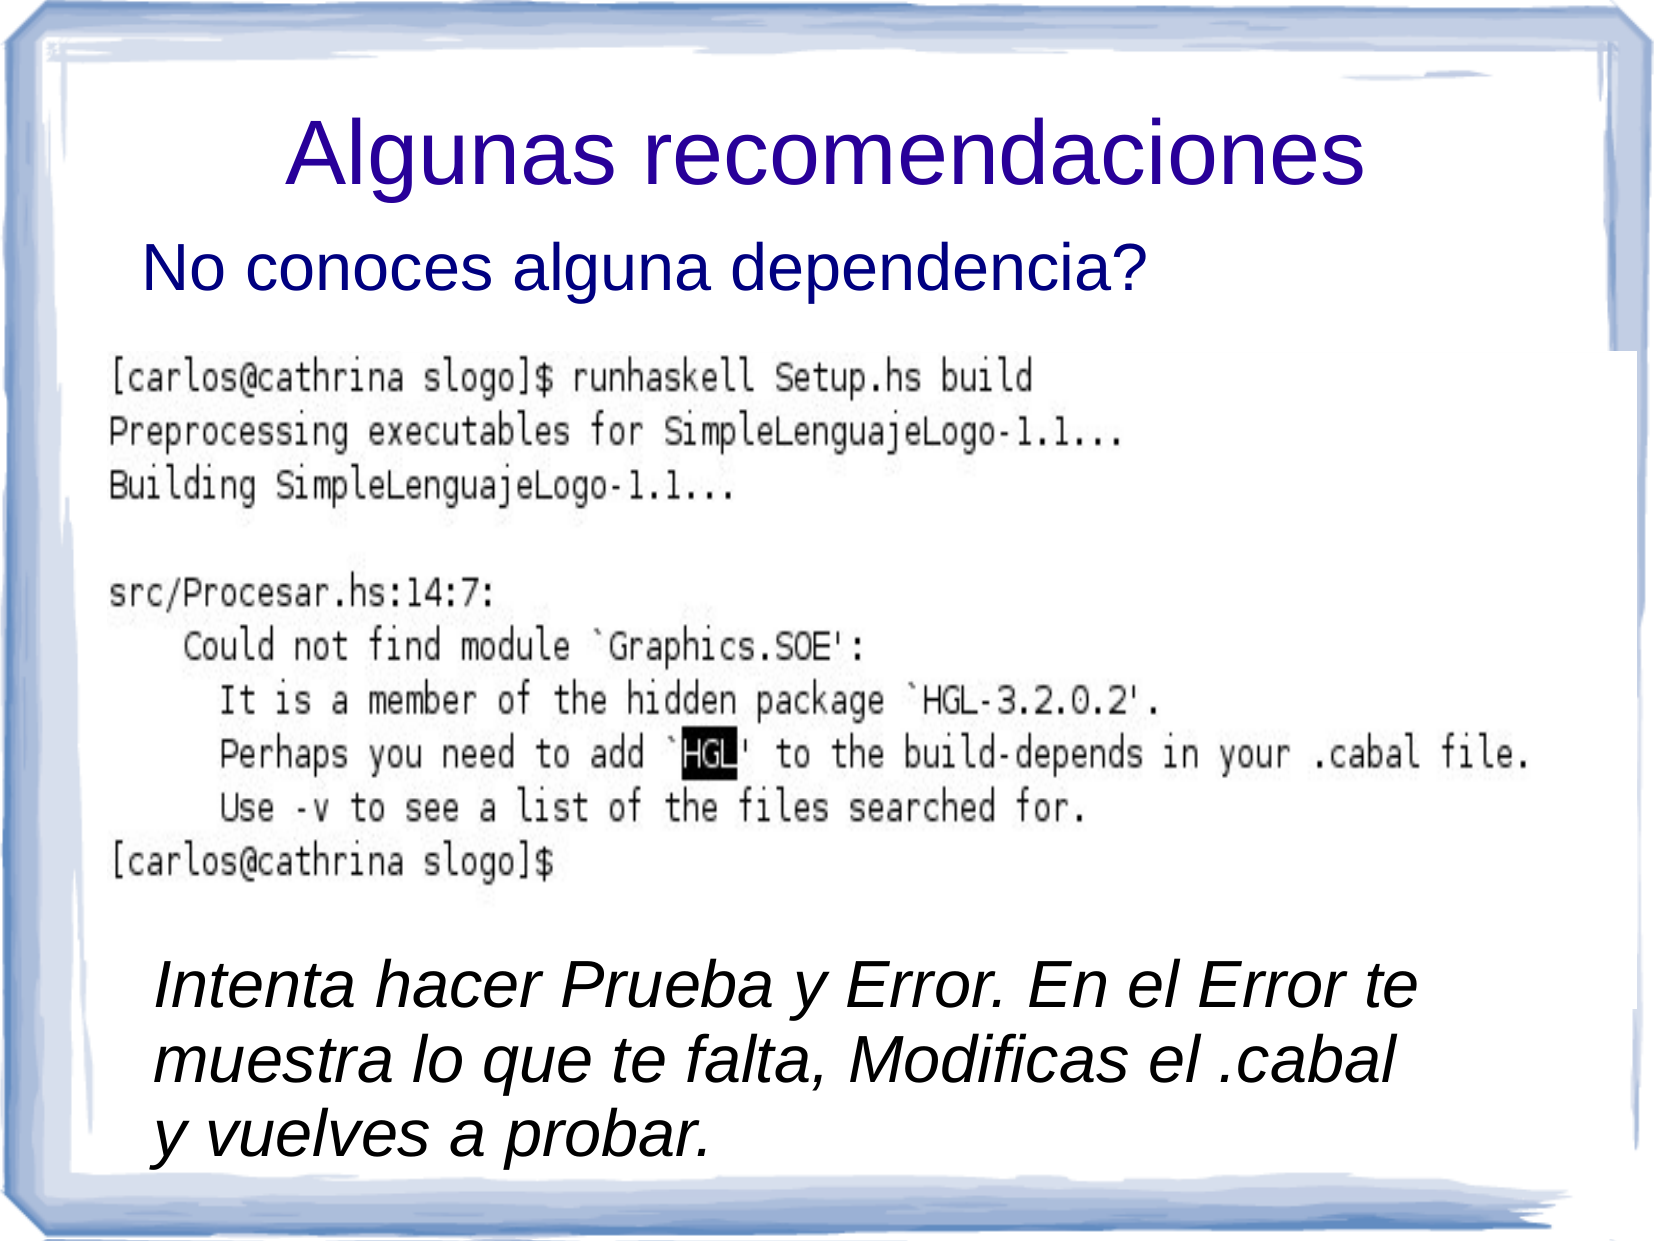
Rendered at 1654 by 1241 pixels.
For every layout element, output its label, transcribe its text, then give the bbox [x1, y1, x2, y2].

picture [0, 0, 1654, 1241]
list No conoces alguna dependencia? [70, 230, 1524, 910]
title Algunas recomendaciones [82, 49, 1571, 257]
text_box Intenta hacer Prueba y Error. En el Error te muestra lo que te falta, Modificas el .cabal y vuelves a probar. [138, 939, 1459, 1179]
